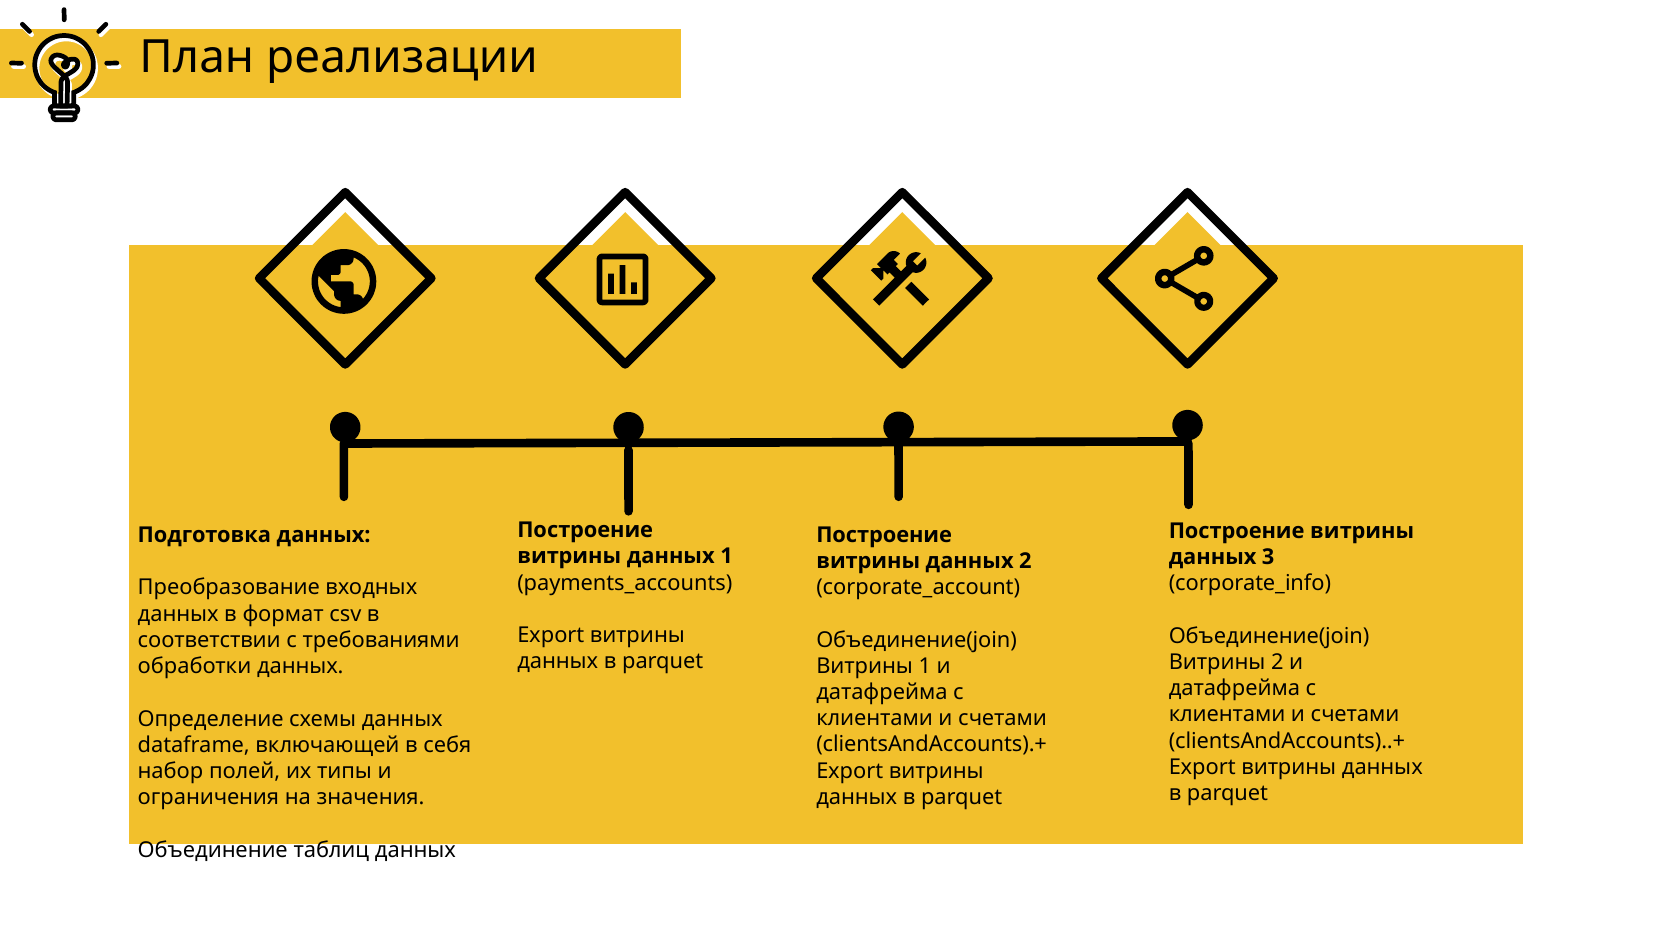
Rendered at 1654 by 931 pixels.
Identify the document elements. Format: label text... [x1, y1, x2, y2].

text_box [272, 212, 418, 357]
text_box [1101, 291, 1274, 385]
text_box [816, 291, 989, 385]
text_box Построение витрины данных 1 (payments_accounts) Export витрины данных в parquet [517, 472, 758, 769]
text_box [330, 411, 361, 443]
title План реализации [139, 15, 586, 95]
text_box Построение витрины данных 3 (corporate_info) Объединение(join) Витрины 2 и датафрейма с клиентами и счетами (clientsAndAccounts)..+ Export витрины данных в parquet [1168, 447, 1431, 875]
text_box Построение витрины данных 2 (corporate_account) Объединение(join) Витрины 1 и датафрейма с клиентами и счетами (clientsAndAccounts).+ Export витрины данных в parquet [816, 480, 1057, 849]
text_box [883, 411, 914, 443]
text_box [613, 412, 644, 443]
text_box [1172, 409, 1203, 441]
text_box Подготовка данных: Преобразование входных данных в формат csv в соответствии с требованиями обработки данных. Определение схемы данных dataframe, включающей в себя набор полей, их типы и ограничения на значения. Объединение таблиц данных [137, 520, 502, 816]
text_box [552, 212, 698, 357]
text_box [1115, 212, 1260, 357]
text_box [259, 291, 432, 385]
text_box [539, 291, 712, 385]
text_box [830, 212, 975, 357]
